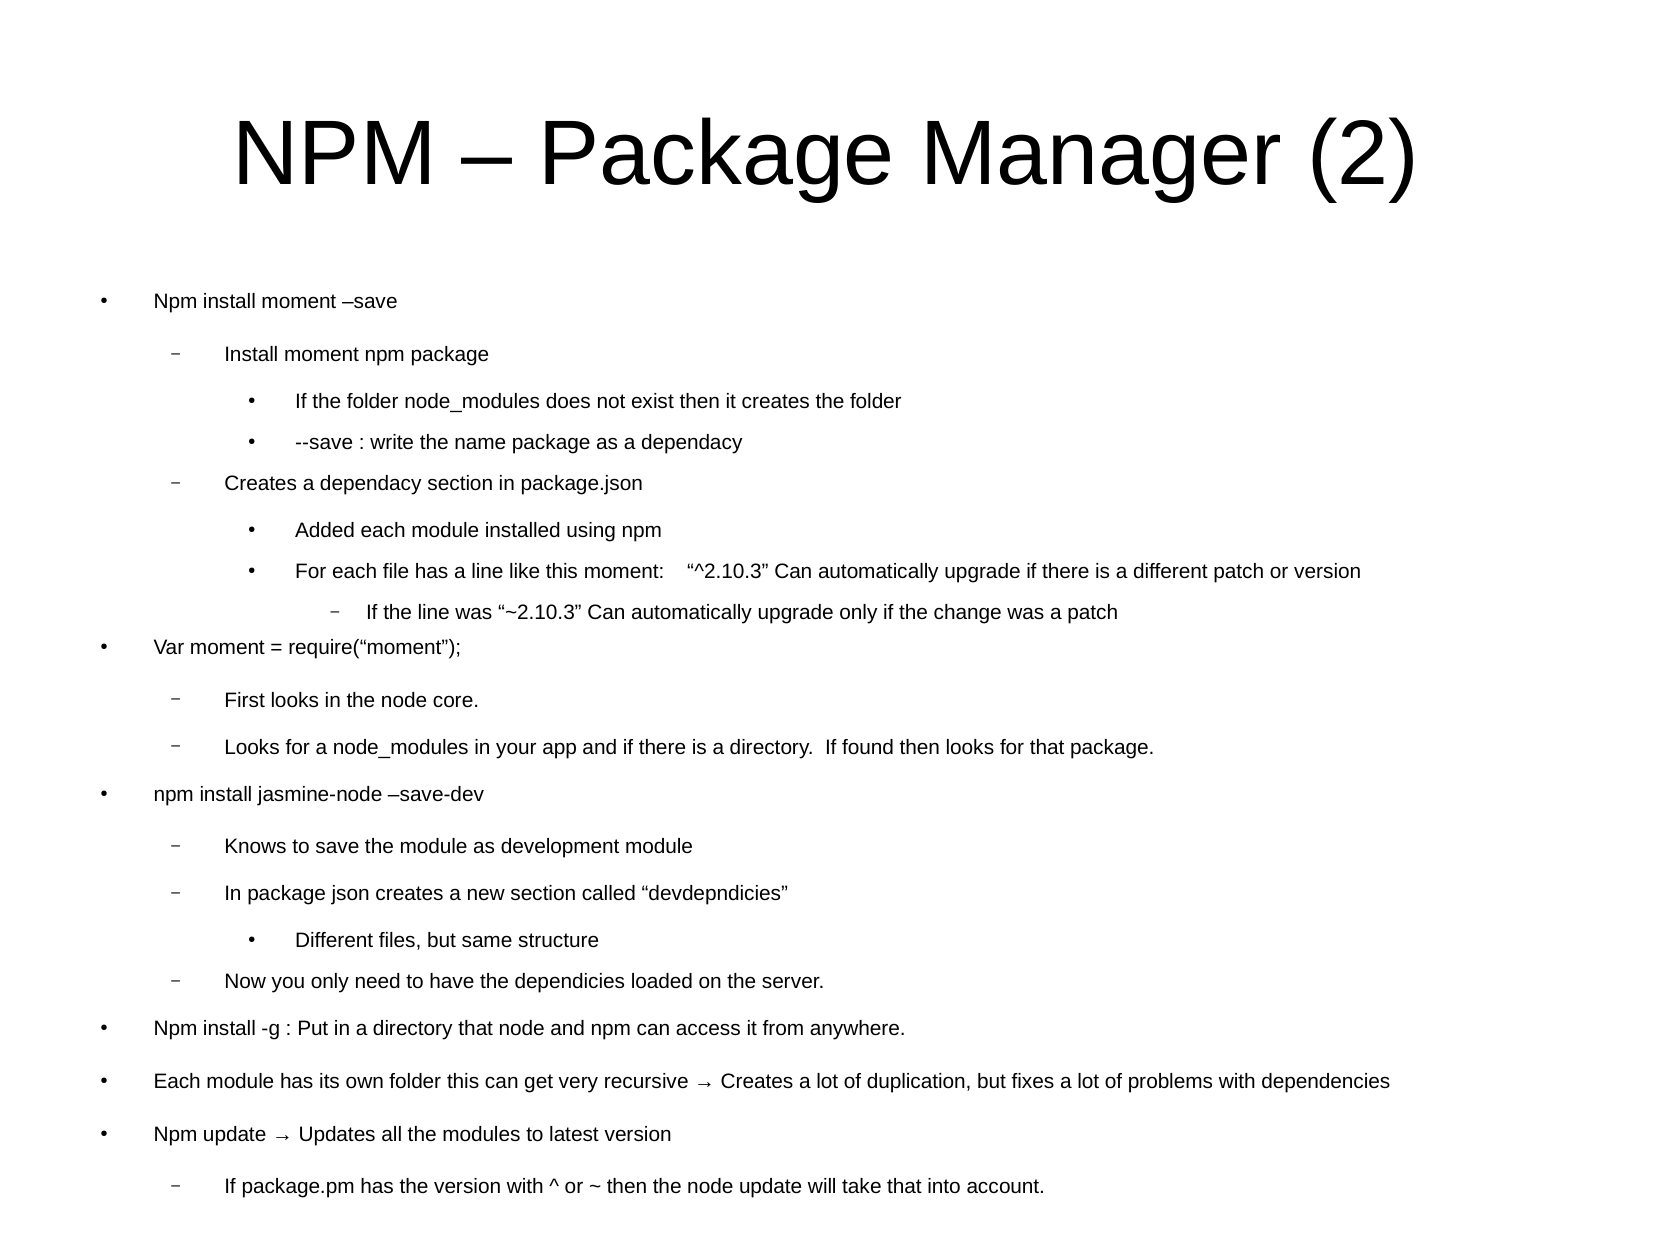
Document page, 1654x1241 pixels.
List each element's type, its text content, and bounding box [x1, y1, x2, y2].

title NPM – Package Manager (2) [82, 49, 1571, 257]
list Npm install moment –save Install moment npm package If the folder node_modules does not exist then it creates the folder --save : write the name package as a dependacy Creates a dependacy section in package.json Added each module installed using npm For each file has a line like this moment: “^2.10.3” Can automatically upgrade if there is a different patch or version If the line was “~2.10.3” Can automatically upgrade only if the change was a patch Var moment = require(“moment”); First looks in the node core. Looks for a node_modules in your app and if there is a directory. If found then looks for that package. npm install jasmine-node –save-dev Knows to save the module as development module In package json creates a new section called “devdepndicies” Different files, but same structure Now you only need to have the dependicies loaded on the server. Npm install -g : Put in a directory that node and npm can access it from anywhere. Each module has its own folder this can get very recursive → Creates a lot of duplication, but fixes a lot of problems with dependencies Npm update → Updates all the modules to latest version If package.pm has the version with ^ or ~ then the node update will take that into account. [82, 290, 1571, 1216]
